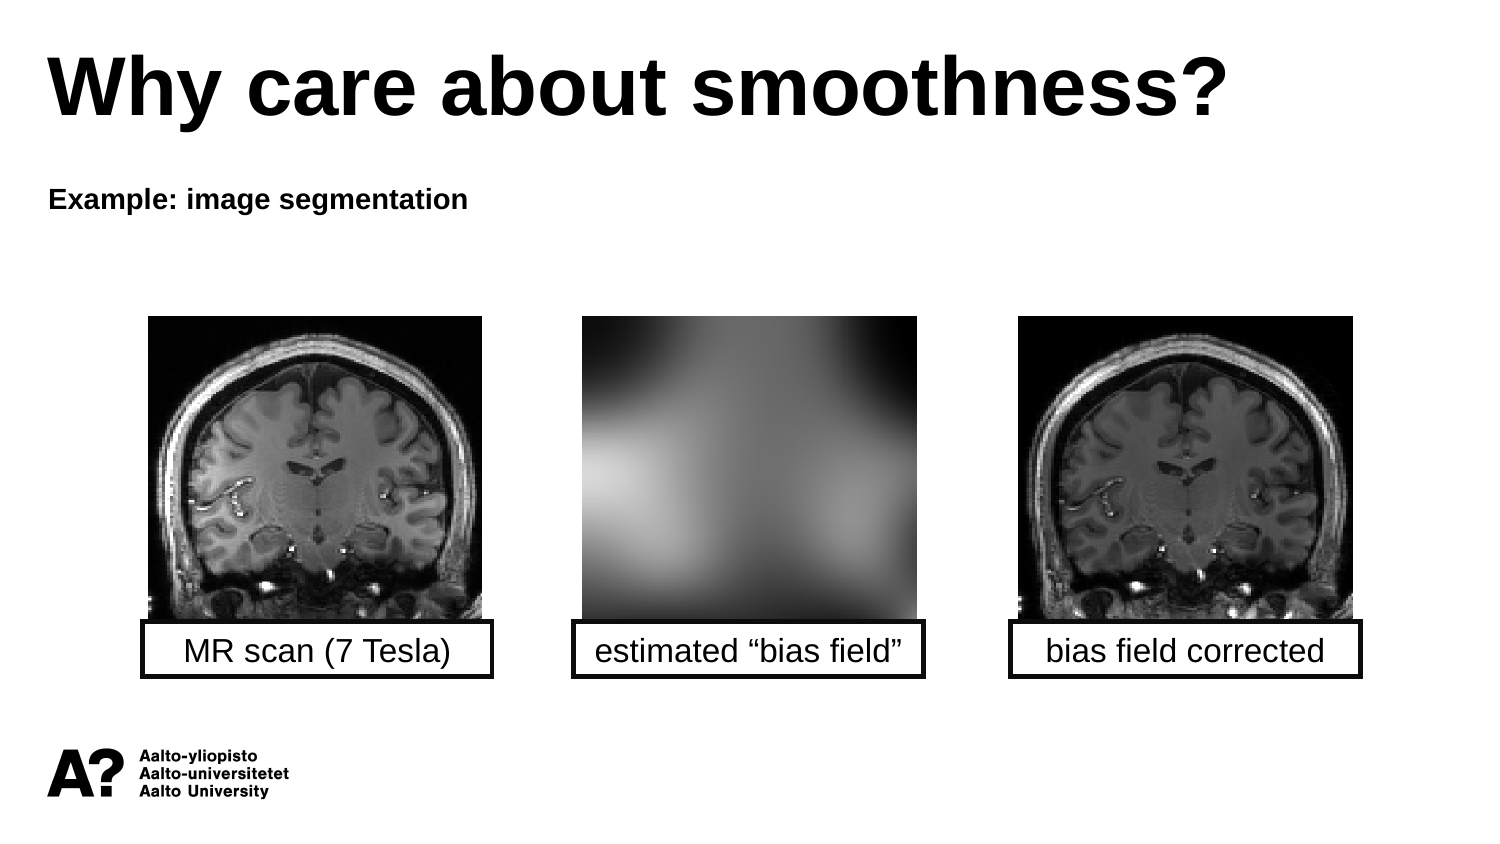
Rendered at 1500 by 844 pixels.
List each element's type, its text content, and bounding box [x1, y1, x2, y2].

text_box MR scan (7 Tesla) [142, 621, 493, 677]
text_box bias field corrected [1010, 621, 1361, 677]
picture [1018, 316, 1353, 621]
picture [0, 702, 337, 844]
picture [582, 316, 917, 621]
text_box estimated “bias field” [573, 621, 924, 677]
picture [148, 316, 482, 621]
list Example: image segmentation [48, 180, 1375, 226]
list Why care about smoothness? [47, 32, 1442, 197]
